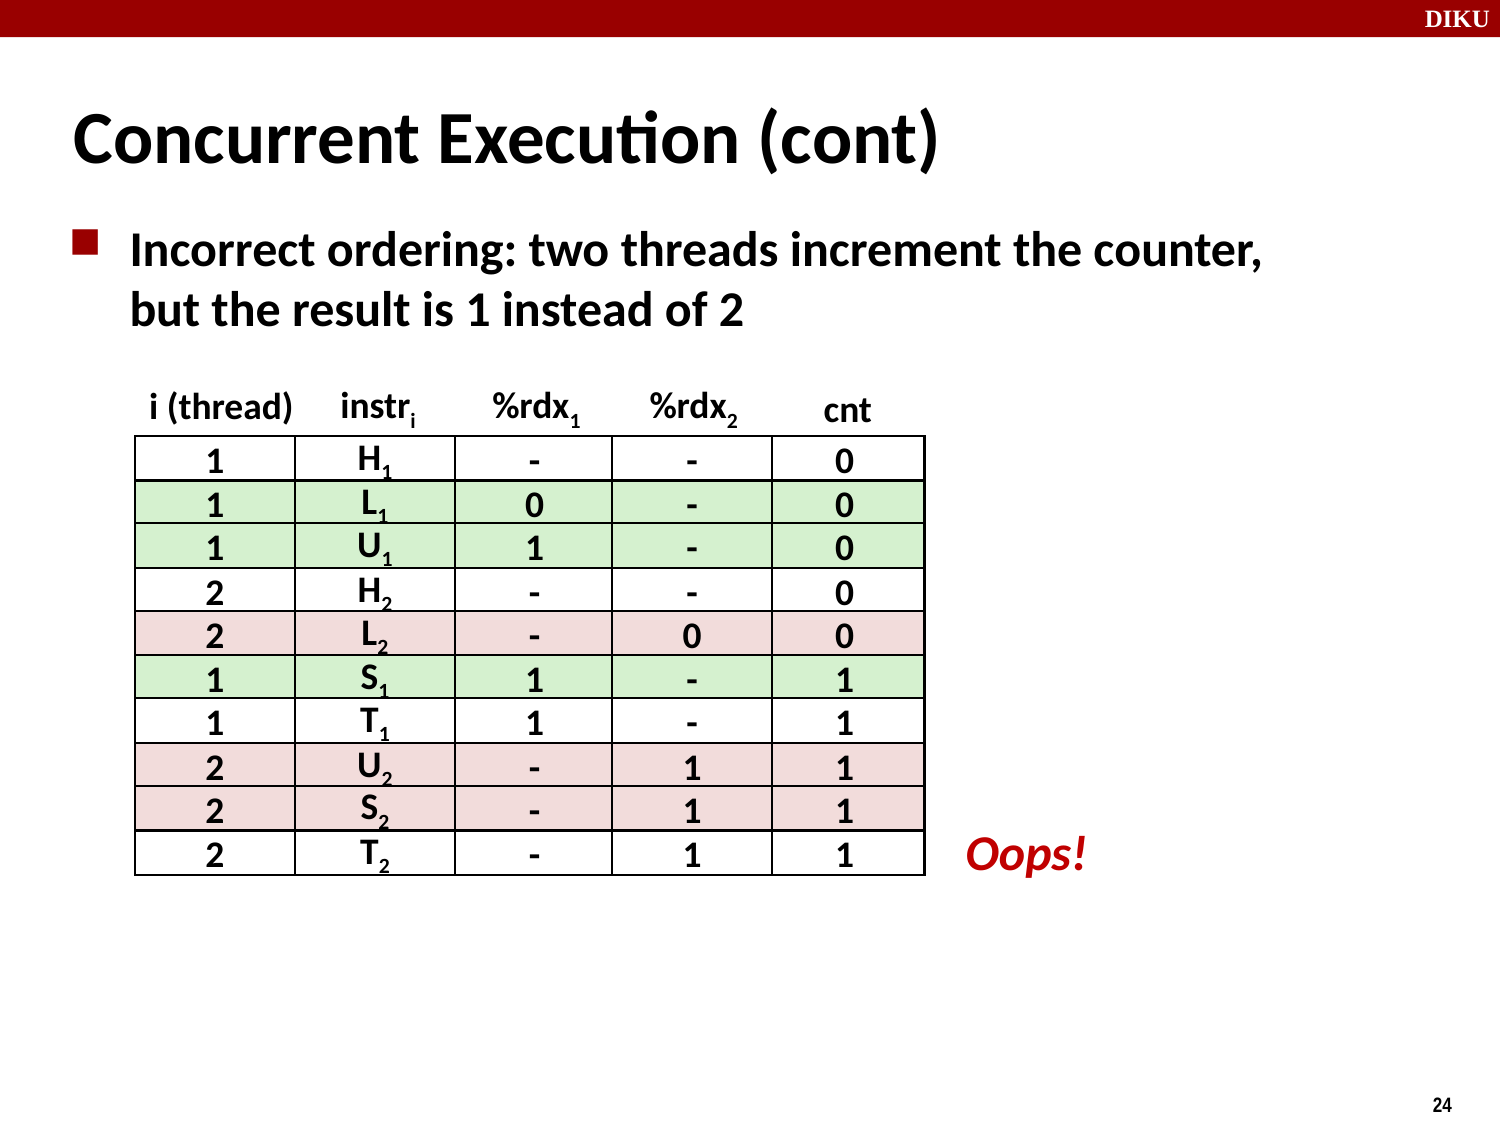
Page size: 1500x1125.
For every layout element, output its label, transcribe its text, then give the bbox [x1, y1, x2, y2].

text_box - [454, 567, 612, 610]
text_box 1 [135, 523, 295, 567]
text_box 1 [772, 655, 925, 698]
text_box cnt [808, 377, 887, 437]
text_box 1 [772, 785, 925, 830]
text_box 1 [135, 480, 295, 523]
text_box i (thread) [134, 374, 309, 435]
text_box 2 [135, 742, 295, 785]
text_box 1 [135, 655, 295, 698]
text_box 1 [612, 742, 772, 785]
text_box 1 [612, 830, 772, 875]
text_box 0 [772, 523, 925, 567]
text_box T2 [295, 830, 454, 875]
text_box H2 [295, 567, 454, 610]
text_box - [454, 785, 612, 830]
text_box 0 [772, 610, 925, 655]
text_box - [612, 698, 772, 742]
text_box %rdx2 [634, 374, 753, 440]
text_box 1 [454, 698, 612, 742]
text_box - [454, 742, 612, 785]
text_box 1 [772, 698, 925, 742]
text_box 2 [135, 567, 295, 610]
text_box U1 [295, 523, 454, 567]
text_box 0 [772, 480, 925, 523]
text_box 1 [454, 655, 612, 698]
text_box Incorrect ordering: two threads increment the counter, but the result is 1 instead of 2 [58, 209, 1354, 350]
text_box - [612, 523, 772, 567]
text_box 0 [612, 610, 772, 655]
text_box H1 [295, 435, 454, 480]
text_box L1 [295, 480, 454, 523]
text_box - [454, 435, 612, 480]
text_box instri [325, 374, 431, 440]
text_box - [612, 480, 772, 523]
text_box - [612, 567, 772, 610]
text_box 0 [772, 435, 925, 480]
text_box 2 [135, 610, 295, 655]
text_box 0 [772, 567, 925, 610]
text_box S2 [295, 785, 454, 830]
text_box - [454, 610, 612, 655]
text_box - [454, 830, 612, 875]
text_box 1 [772, 742, 925, 785]
text_box - [612, 435, 772, 480]
text_box 1 [135, 435, 295, 480]
text_box Oops! [950, 812, 1103, 888]
text_box - [612, 655, 772, 698]
text_box S1 [295, 655, 454, 698]
text_box %rdx1 [477, 374, 596, 440]
text_box 1 [612, 785, 772, 830]
text_box 1 [135, 698, 295, 742]
text_box 1 [772, 830, 925, 875]
text_box L2 [295, 610, 454, 655]
text_box U2 [295, 742, 454, 785]
text_box Concurrent Execution (cont) [58, 71, 1304, 197]
text_box 1 [454, 523, 612, 567]
text_box 2 [135, 830, 295, 875]
text_box T1 [295, 698, 454, 742]
text_box 0 [454, 480, 612, 523]
text_box 2 [135, 785, 295, 830]
